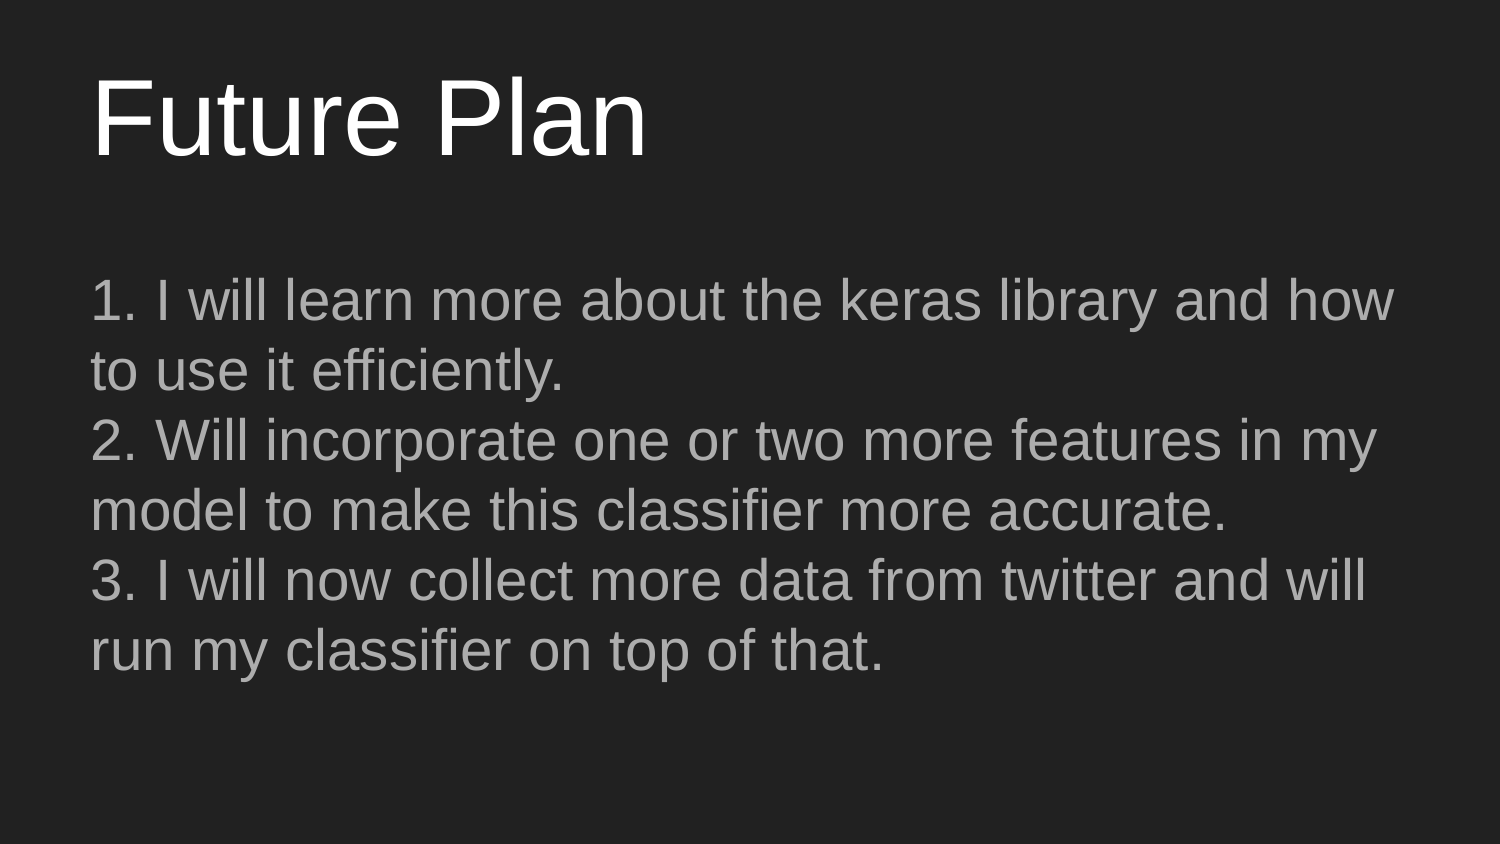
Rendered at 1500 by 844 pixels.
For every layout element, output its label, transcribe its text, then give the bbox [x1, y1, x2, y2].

title Future Plan [75, 38, 1425, 192]
subtitle 1. I will learn more about the keras library and how to use it efficiently. 2. Will incorporate one or two more features in my model to make this classifier more accurate. 3. I will now collect more data from twitter and will run my classifier on top of that. [75, 247, 1425, 765]
